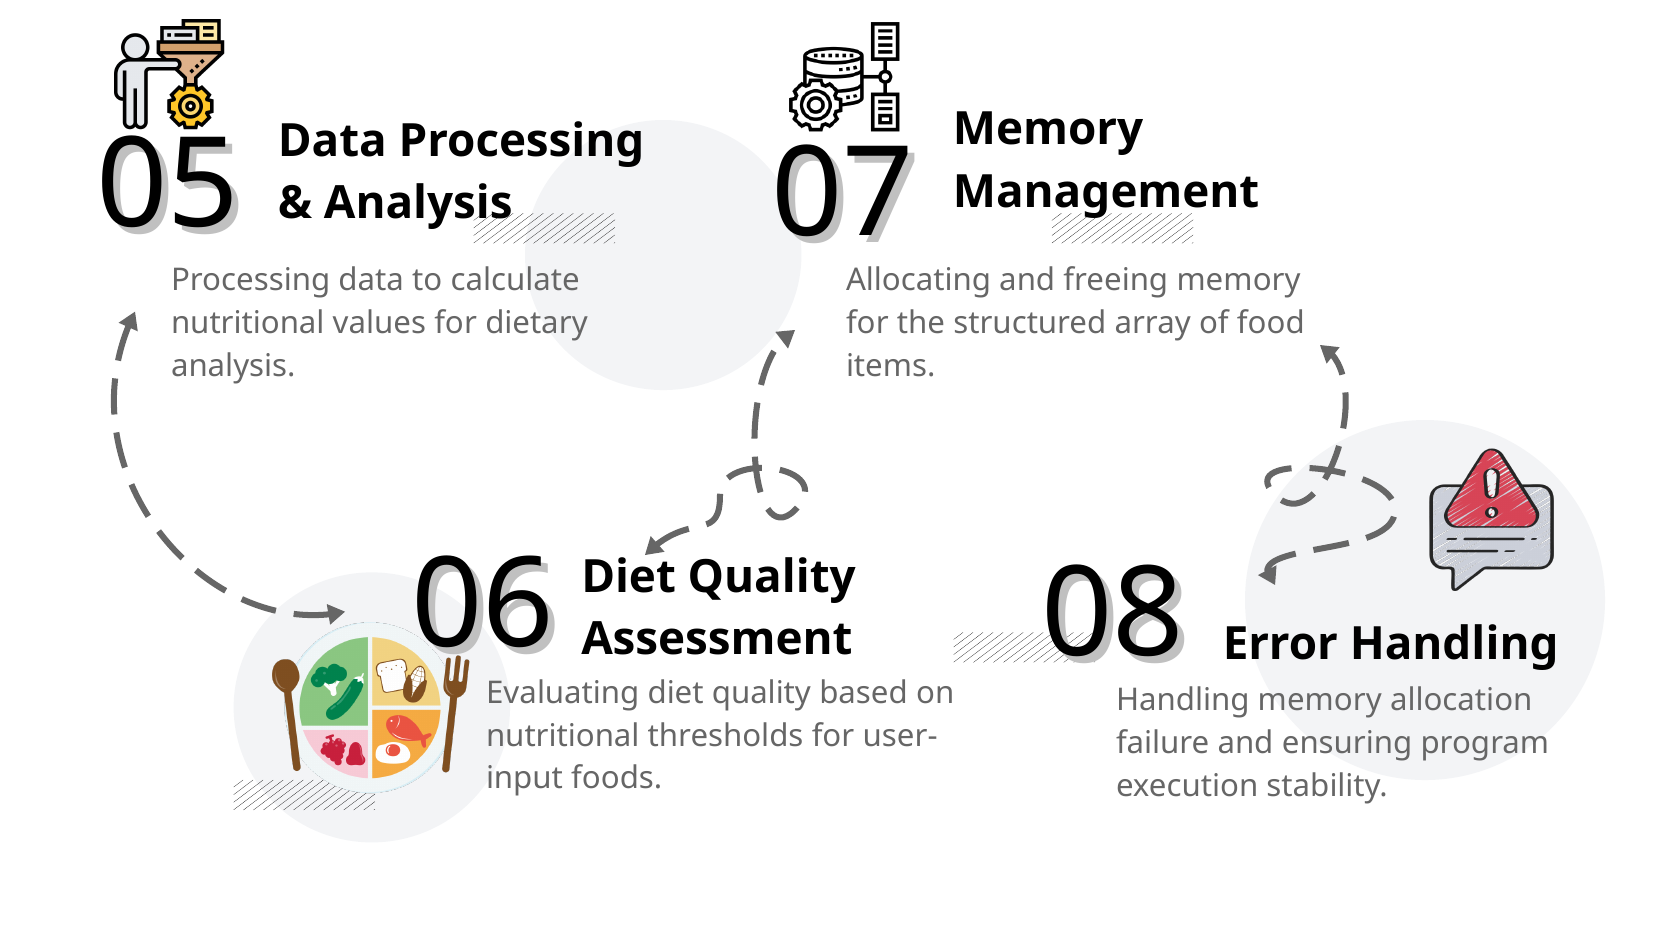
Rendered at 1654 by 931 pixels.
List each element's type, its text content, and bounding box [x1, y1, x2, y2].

text_box Data Processing & Analysis [263, 100, 676, 303]
picture [112, 17, 226, 131]
picture [270, 607, 471, 808]
text_box Error Handling [1208, 602, 1613, 806]
text_box Evaluating diet quality based on nutritional thresholds for user-input foods. [471, 691, 997, 849]
text_box Diet Quality Assessment [566, 535, 1090, 801]
text_box Allocating and freeing memory for the structured array of food items. [831, 250, 1357, 436]
picture [787, 20, 901, 133]
text_box 06 [396, 505, 577, 691]
picture [1419, 447, 1564, 592]
text_box 07 [756, 94, 937, 281]
text_box 08 [1026, 514, 1207, 701]
text_box Memory Management [938, 88, 1426, 291]
text_box Processing data to calculate nutritional values for dietary analysis. [156, 250, 682, 436]
text_box 05 [81, 85, 262, 271]
text_box Handling memory allocation failure and ensuring program execution stability. [1101, 670, 1627, 856]
